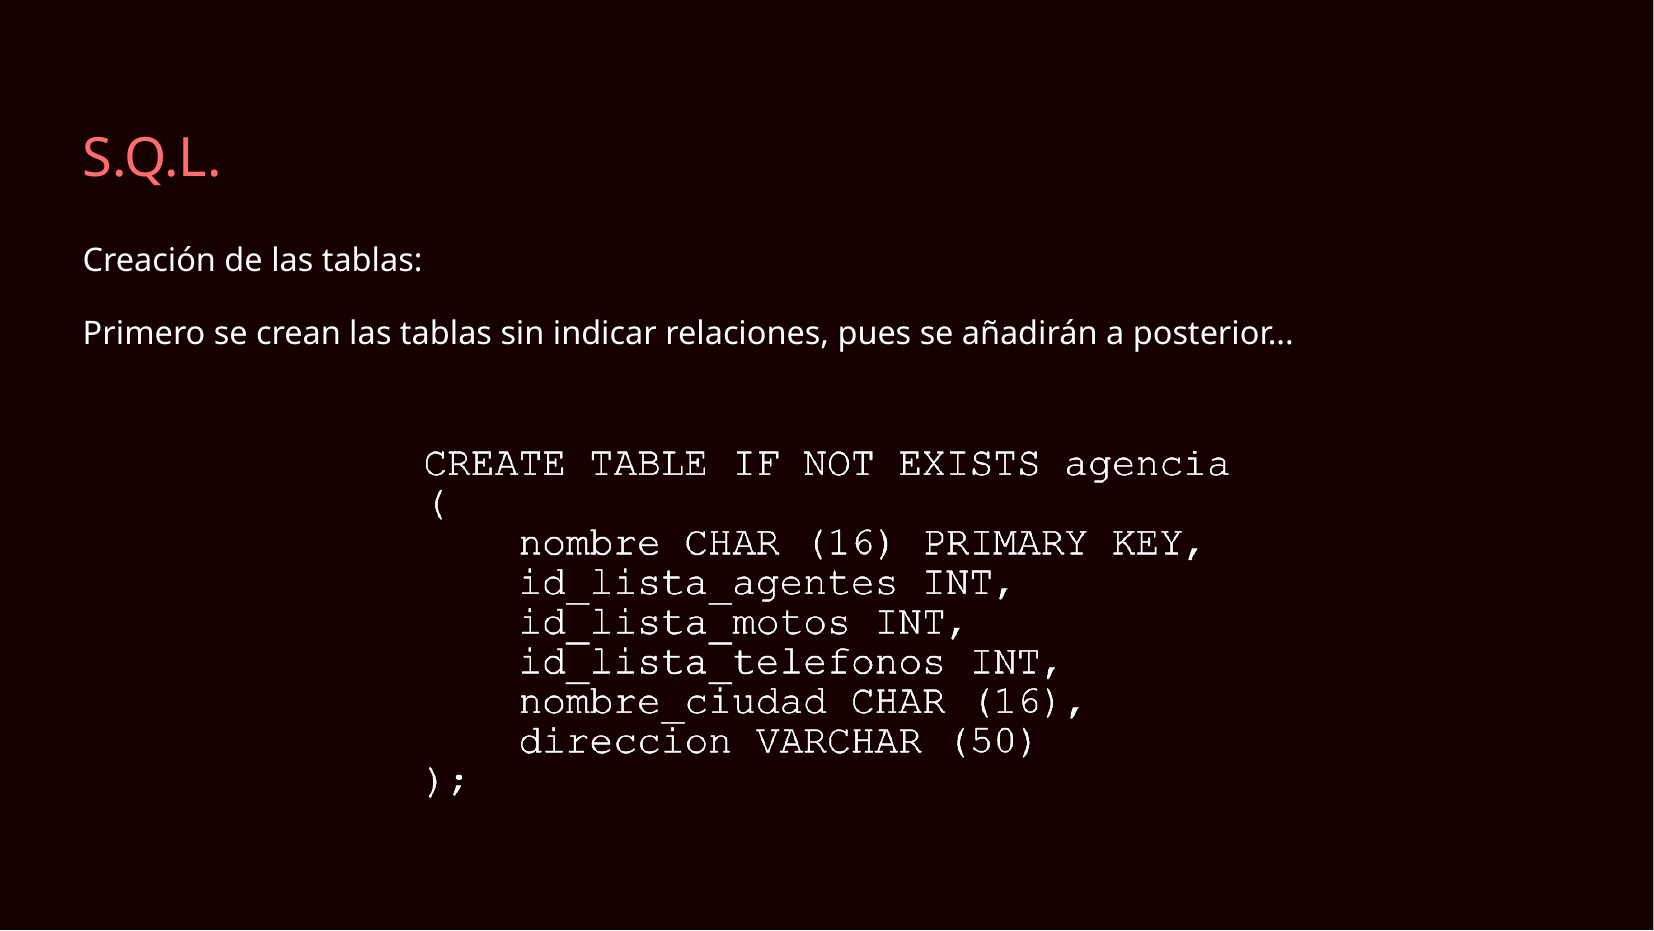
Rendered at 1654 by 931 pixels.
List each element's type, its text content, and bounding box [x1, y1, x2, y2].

title S.Q.L. [82, 37, 1571, 193]
list Creación de las tablas: Primero se crean las tablas sin indicar relaciones, pues se añadirán a posterior... [82, 236, 1565, 355]
picture [423, 451, 1230, 808]
